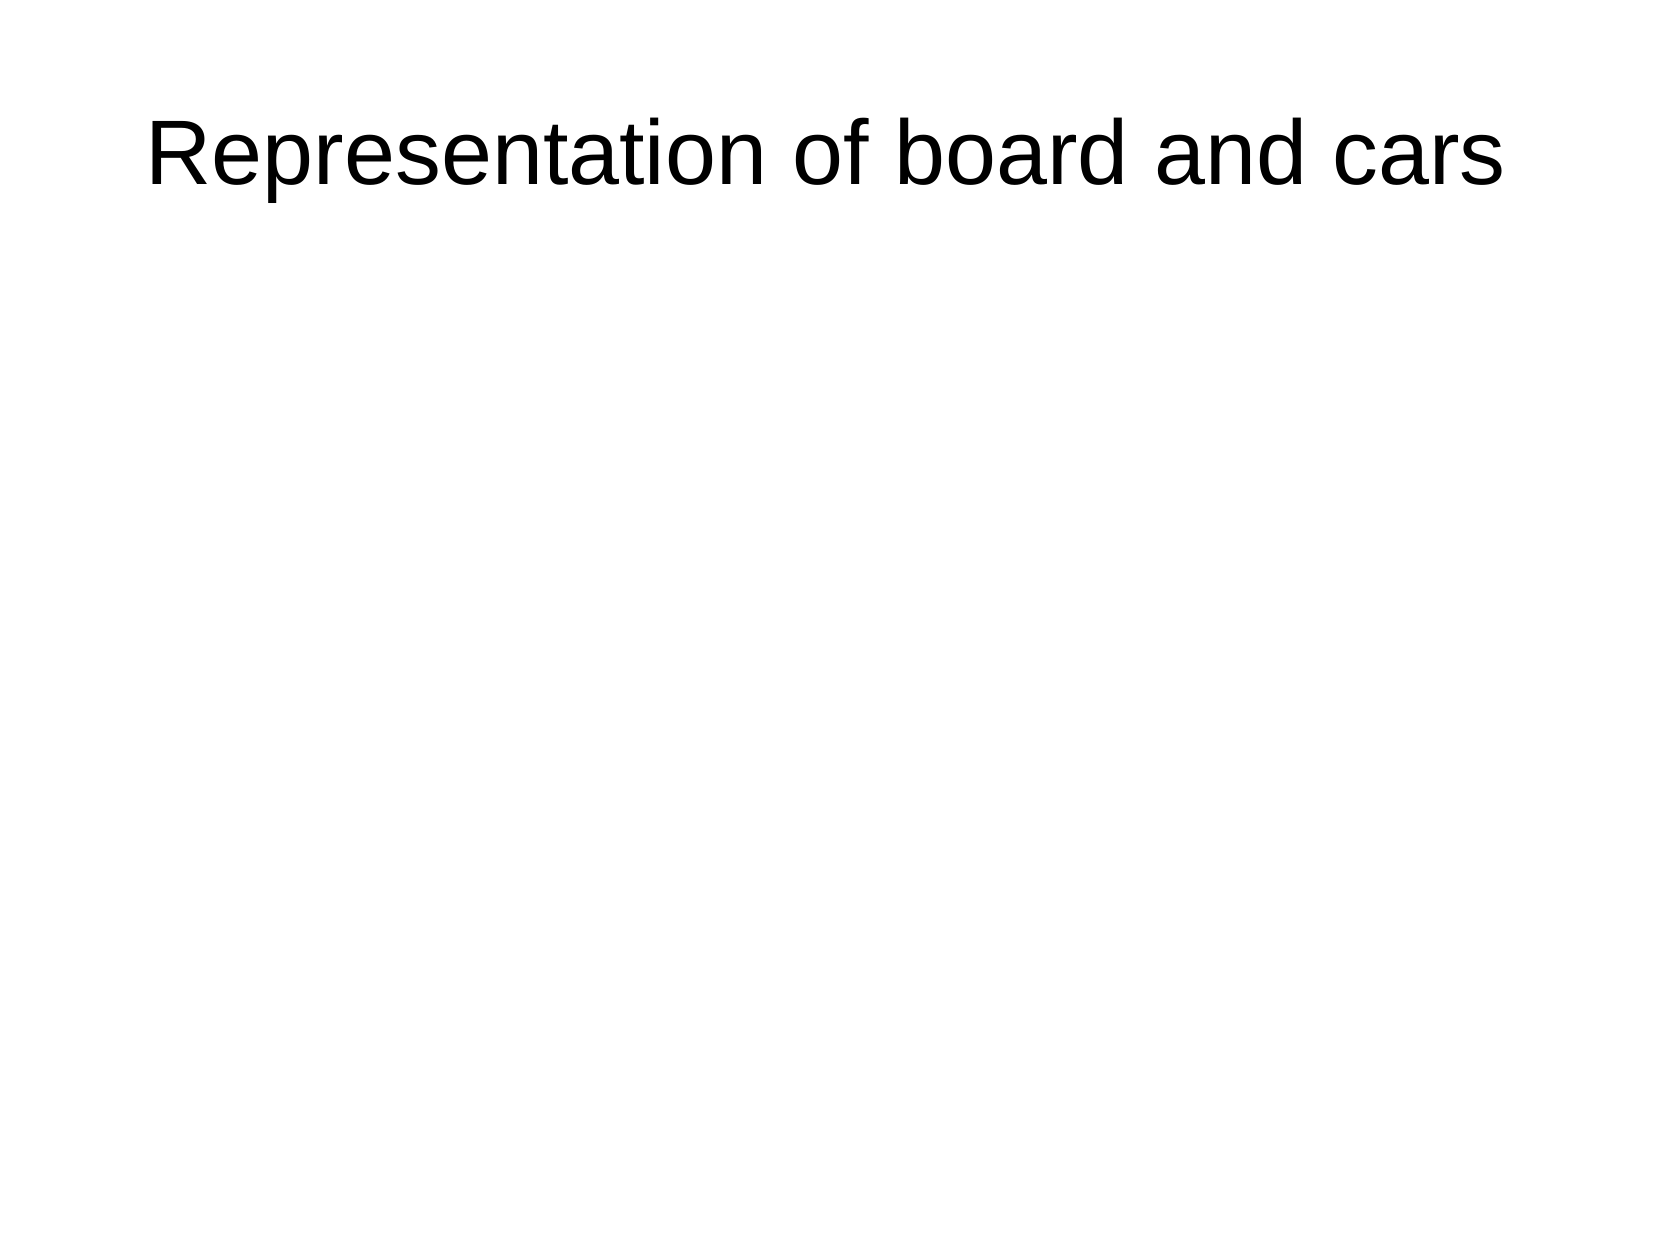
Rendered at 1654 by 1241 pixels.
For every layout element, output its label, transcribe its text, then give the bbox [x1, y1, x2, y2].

title Representation of board and cars [82, 49, 1571, 257]
